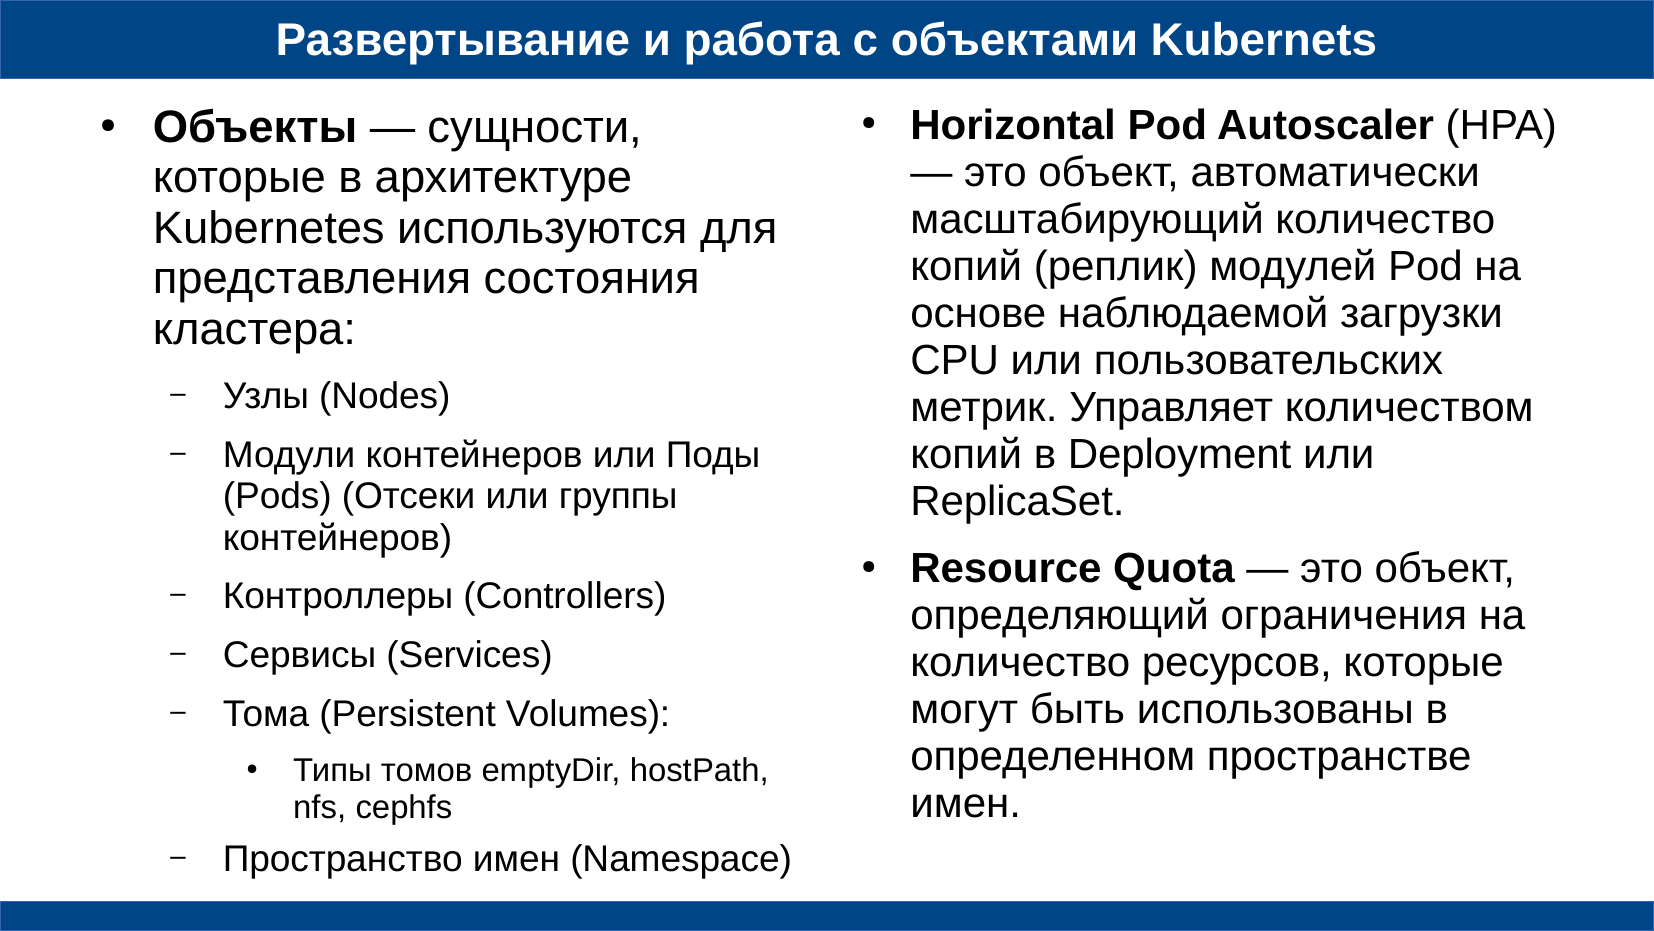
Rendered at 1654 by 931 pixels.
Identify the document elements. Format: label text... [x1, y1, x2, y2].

list Объекты — сущности, которые в архитектуре Kubernetes используются для представления состояния кластера: Узлы (Nodes) Модули контейнеров или Поды (Pods) (Отсеки или группы контейнеров) Контроллеры (Controllers) Сервисы (Services) Тома (Persistent Volumes): Типы томов emptyDir, hostPath, nfs, cephfs Пространство имен (Namespace) [82, 101, 809, 886]
title Развертывание и работа с объектами Kubernets [0, 0, 1654, 79]
list Horizontal Pod Autoscaler (HPA) — это объект, автоматически масштабирующий количество копий (реплик) модулей Pod на основе наблюдаемой загрузки CPU или пользовательских метрик. Управляет количеством копий в Deployment или ReplicaSet. Resource Quota — это объект, определяющий ограничения на количество ресурсов, которые могут быть использованы в определенном пространстве имен. [845, 101, 1572, 841]
